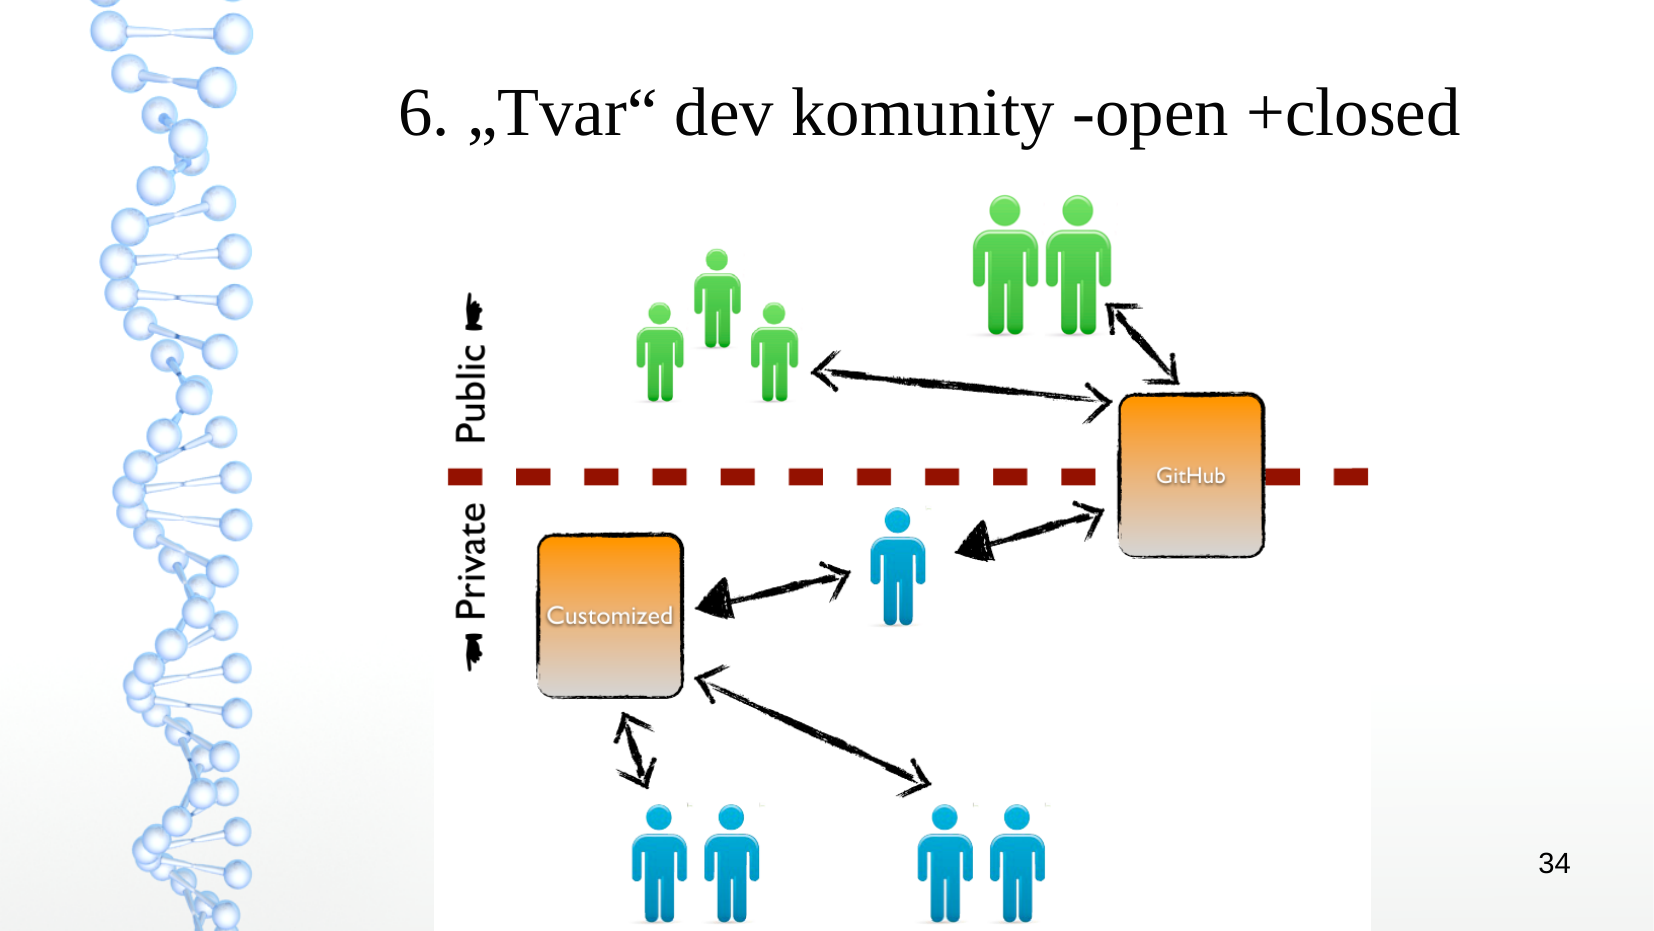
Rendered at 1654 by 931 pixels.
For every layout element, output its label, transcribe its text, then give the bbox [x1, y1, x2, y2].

title 6. „Tvar“ dev komunity -open +closed [265, 35, 1595, 189]
picture [0, 0, 1654, 931]
